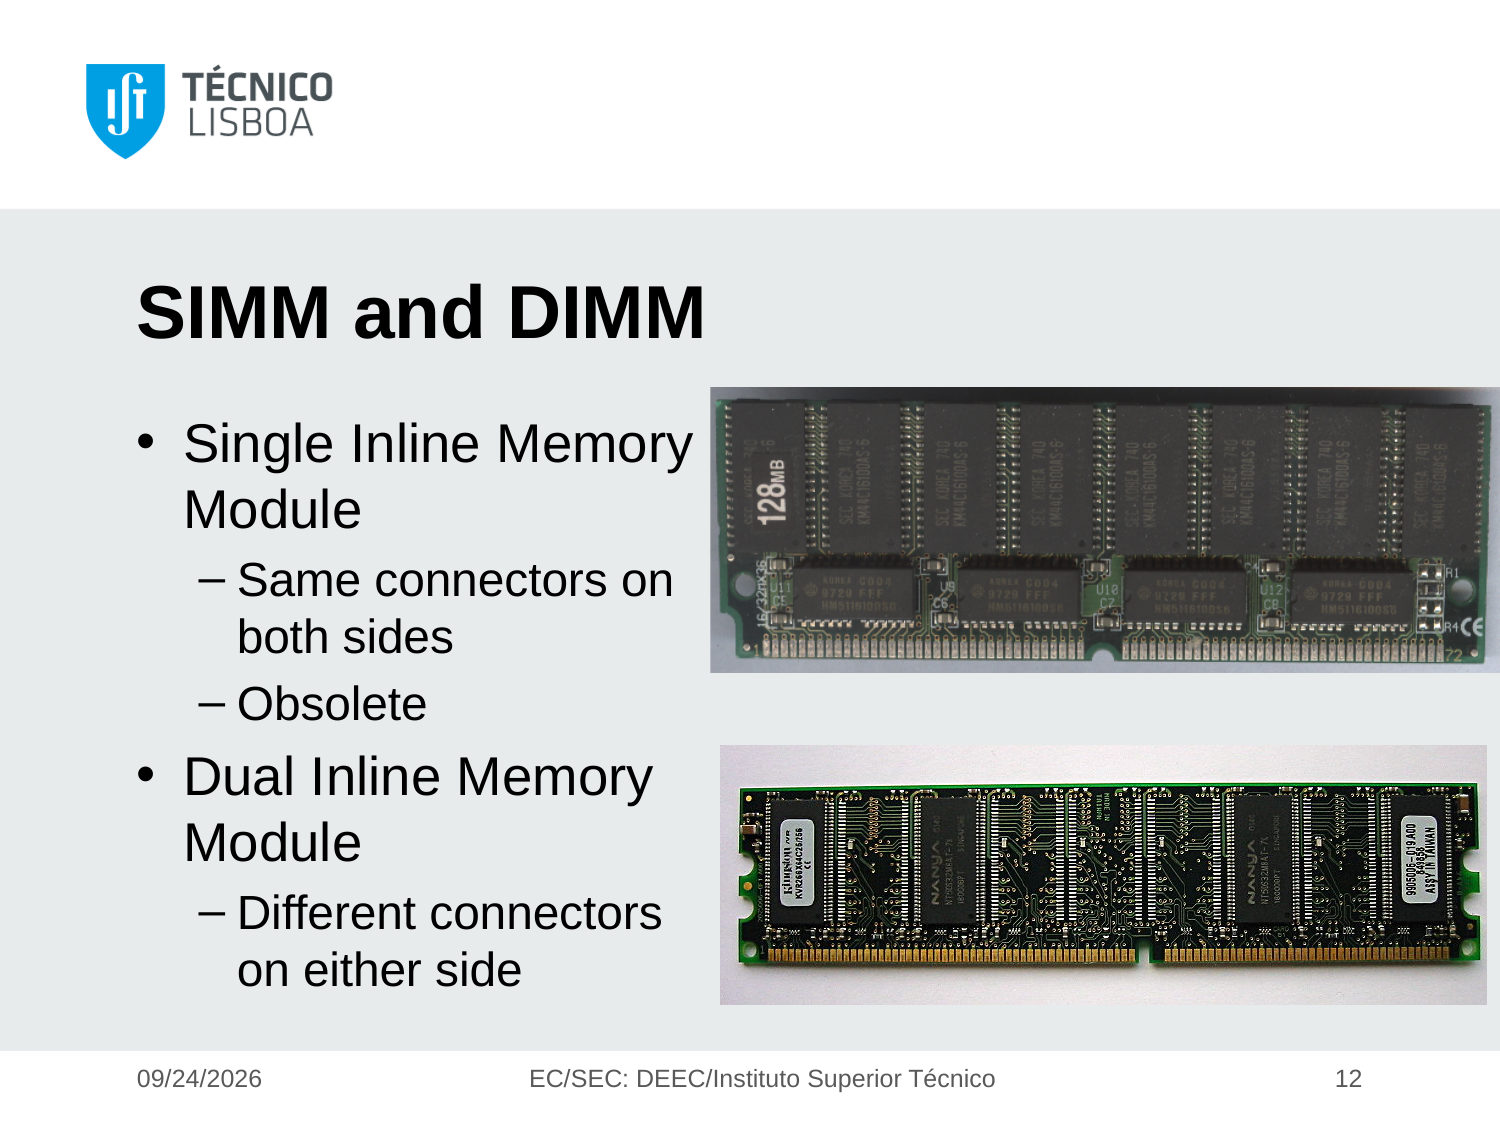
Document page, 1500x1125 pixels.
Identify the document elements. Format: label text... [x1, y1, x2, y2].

footer EC/SEC: DEEC/Instituto Superior Técnico [512, 1052, 1021, 1103]
list Single Inline Memory Module Same connectors on both sides Obsolete Dual Inline Memory Module Different connectors on either side [121, 400, 711, 1005]
title SIMM and DIMM [121, 237, 1378, 381]
slide_number <number> [1077, 1052, 1378, 1103]
slide_number 12/15/2020 [121, 1052, 425, 1103]
picture [0, 0, 1500, 1125]
